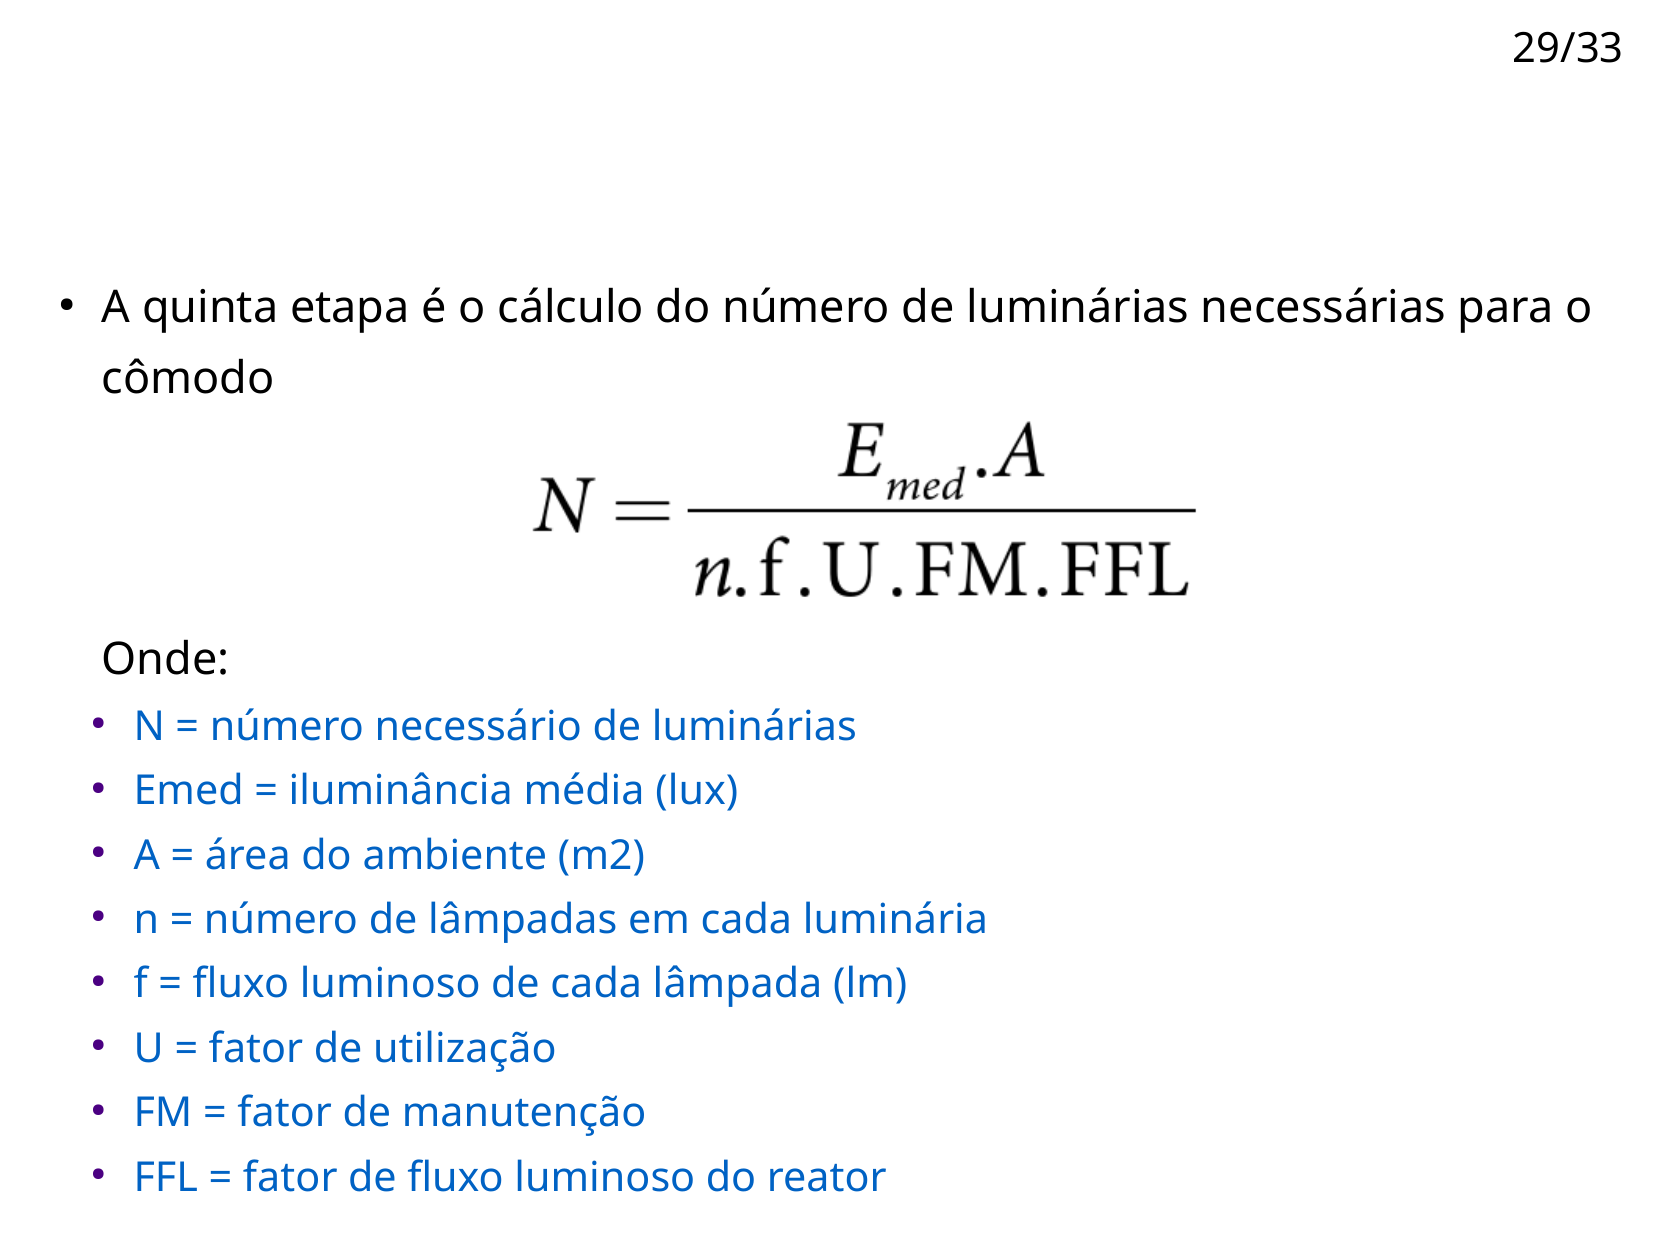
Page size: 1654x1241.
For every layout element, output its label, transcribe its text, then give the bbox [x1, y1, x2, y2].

picture [527, 409, 1207, 608]
list A quinta etapa é o cálculo do número de luminárias necessárias para o cômodo Onde: N = número necessário de luminárias Emed = iluminância média (lux) A = área do ambiente (m2) n = número de lâmpadas em cada luminária f = fluxo luminoso de cada lâmpada (lm) U = fator de utilização FM = fator de manutenção FFL = fator de fluxo luminoso do reator [59, 265, 1625, 1211]
